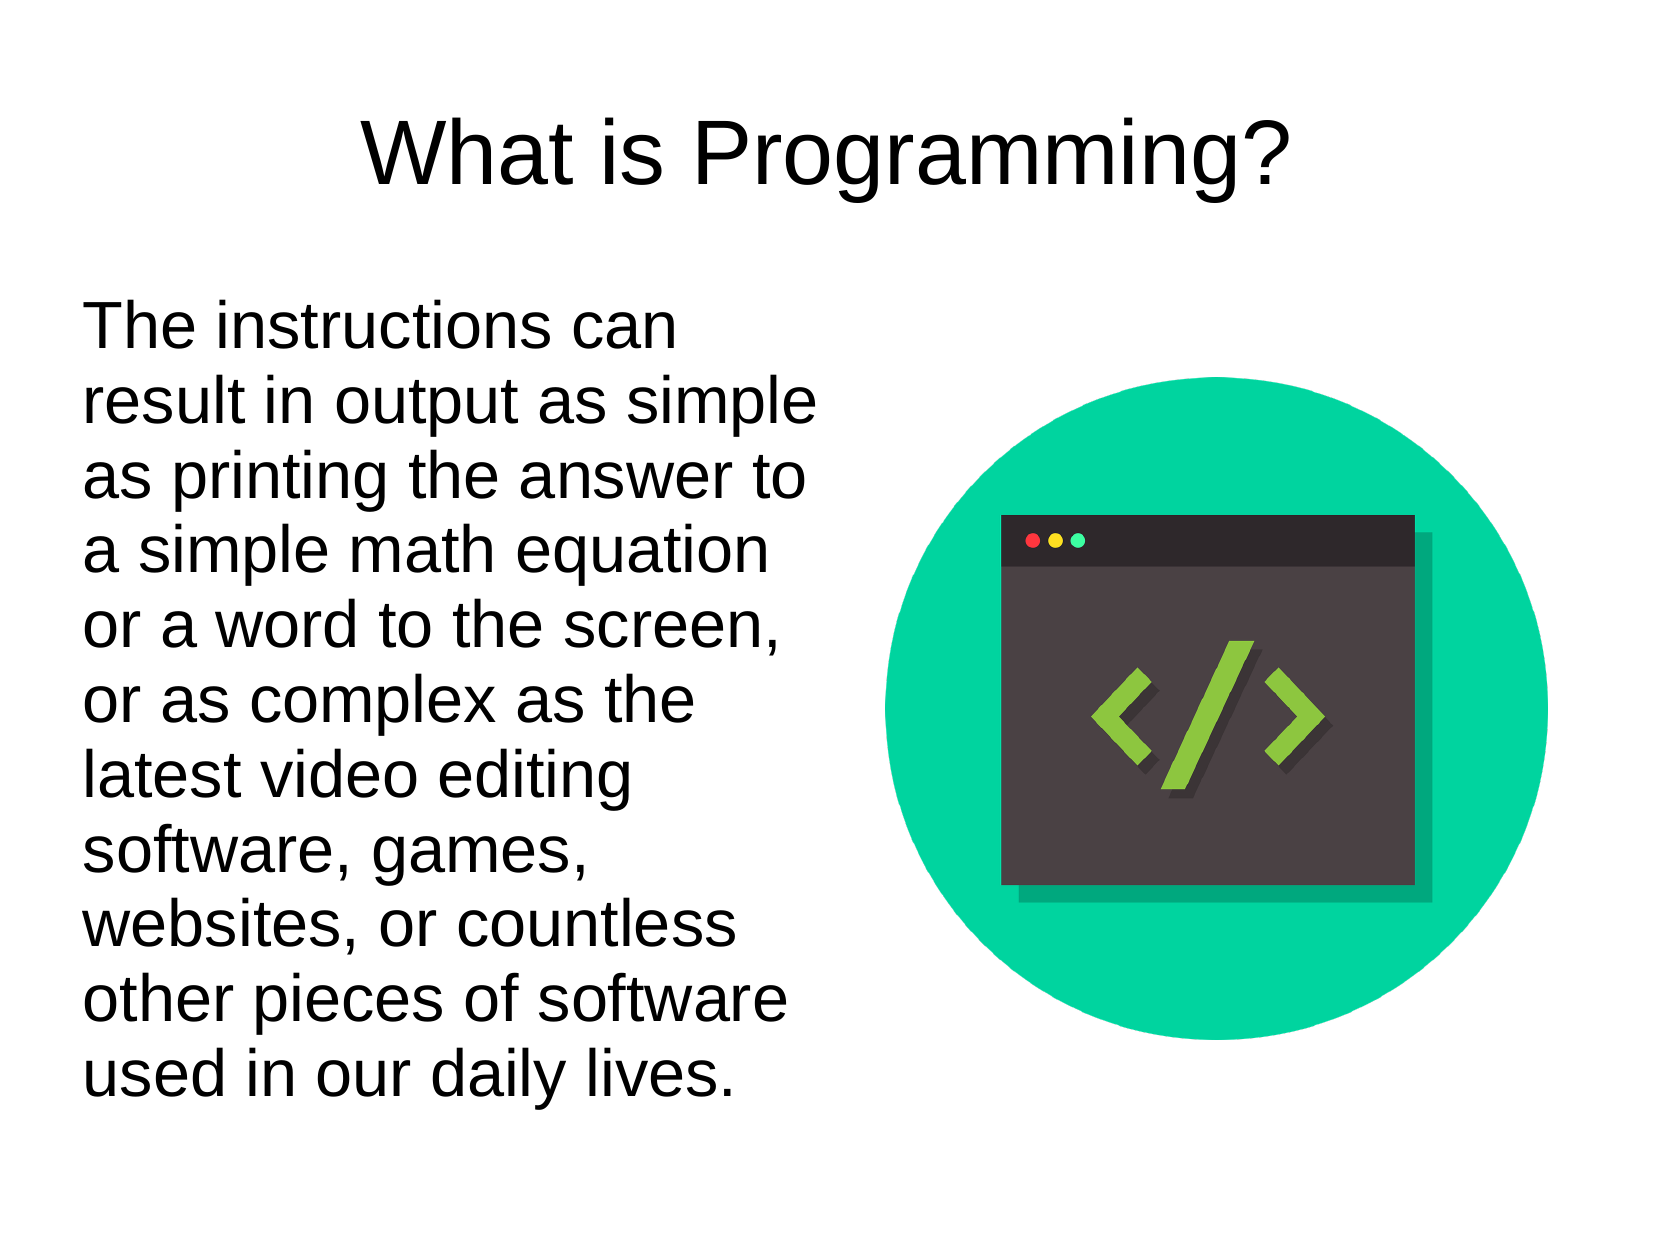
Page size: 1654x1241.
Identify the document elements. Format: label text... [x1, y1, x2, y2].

picture [885, 377, 1548, 1040]
title What is Programming? [82, 49, 1571, 257]
subtitle The instructions can result in output as simple as printing the answer to a simple math equation or a word to the screen, or as complex as the latest video editing software, games, websites, or countless other pieces of software used in our daily lives. [82, 288, 1571, 1111]
